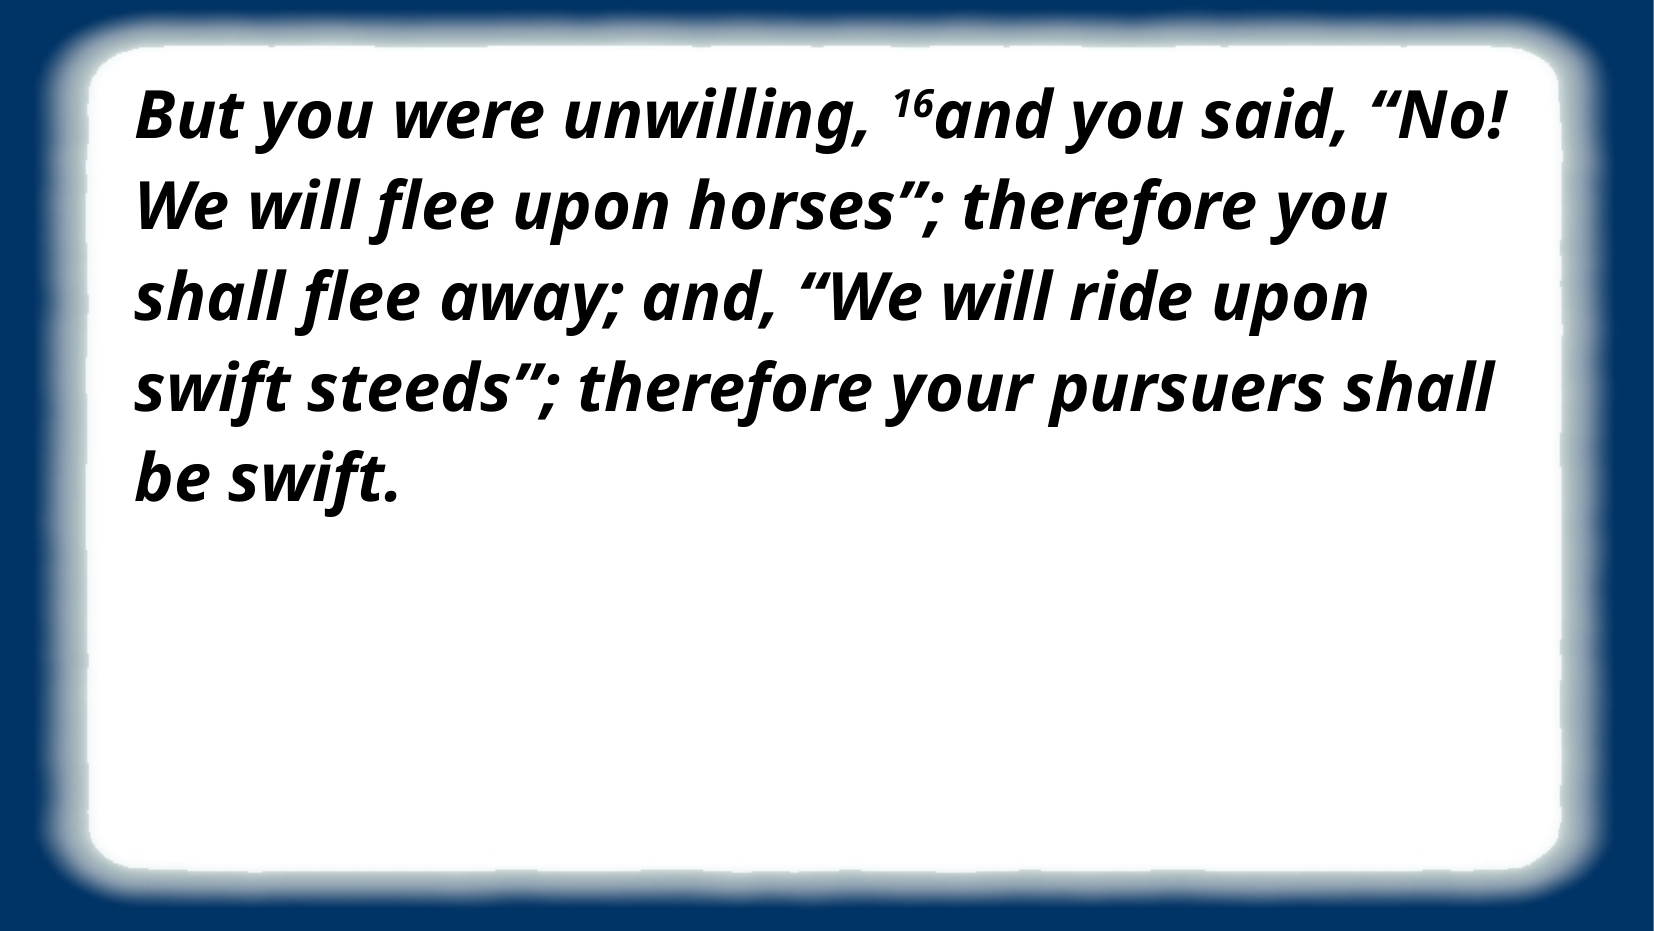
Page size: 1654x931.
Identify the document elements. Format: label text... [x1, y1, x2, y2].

text_box But you were unwilling, 16and you said, “No! We will flee upon horses”; therefore you shall flee away; and, “We will ride upon swift steeds”; therefore your pursuers shall be swift. [120, 60, 1531, 430]
picture [0, 0, 1654, 931]
